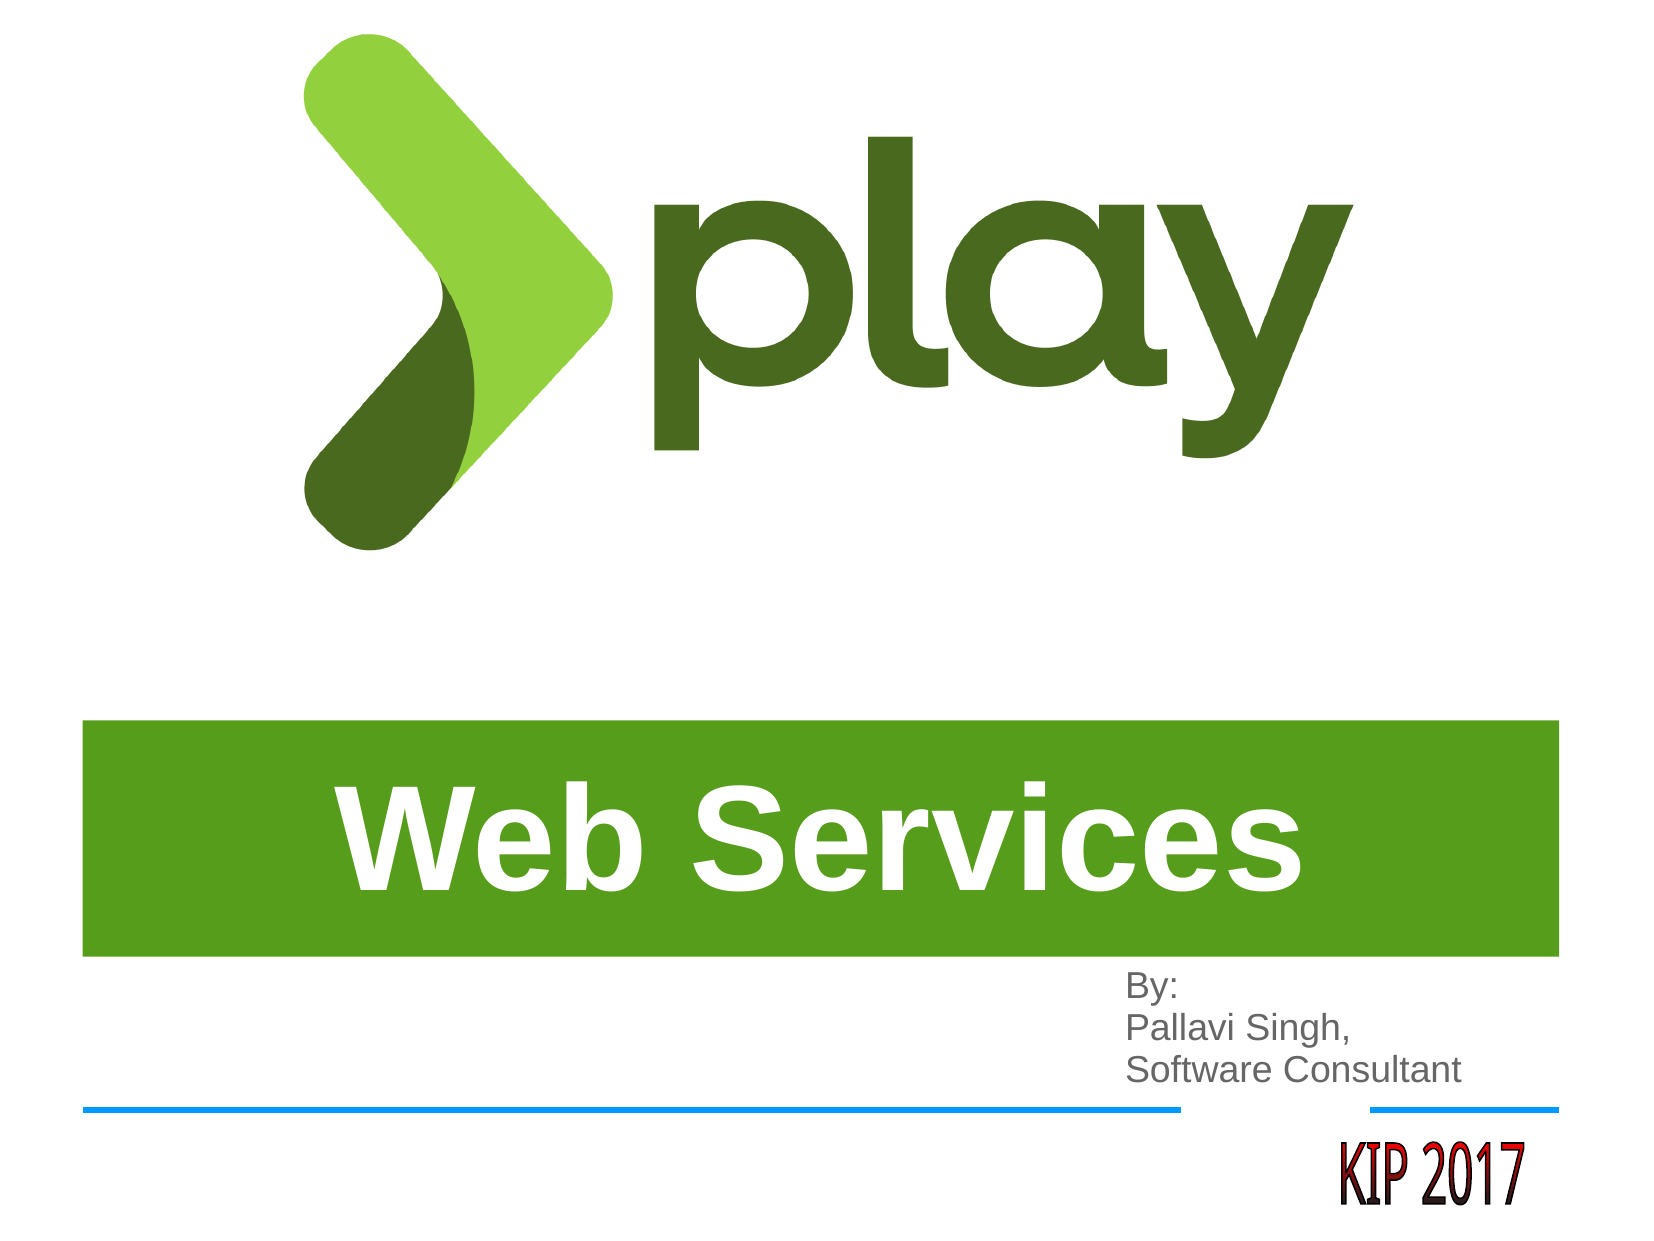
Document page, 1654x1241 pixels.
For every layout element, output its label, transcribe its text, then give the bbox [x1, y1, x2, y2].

picture [236, 5, 1394, 579]
text_box Web Services [82, 720, 1560, 957]
text_box By: Pallavi Singh, Software Consultant [1110, 956, 1560, 1098]
